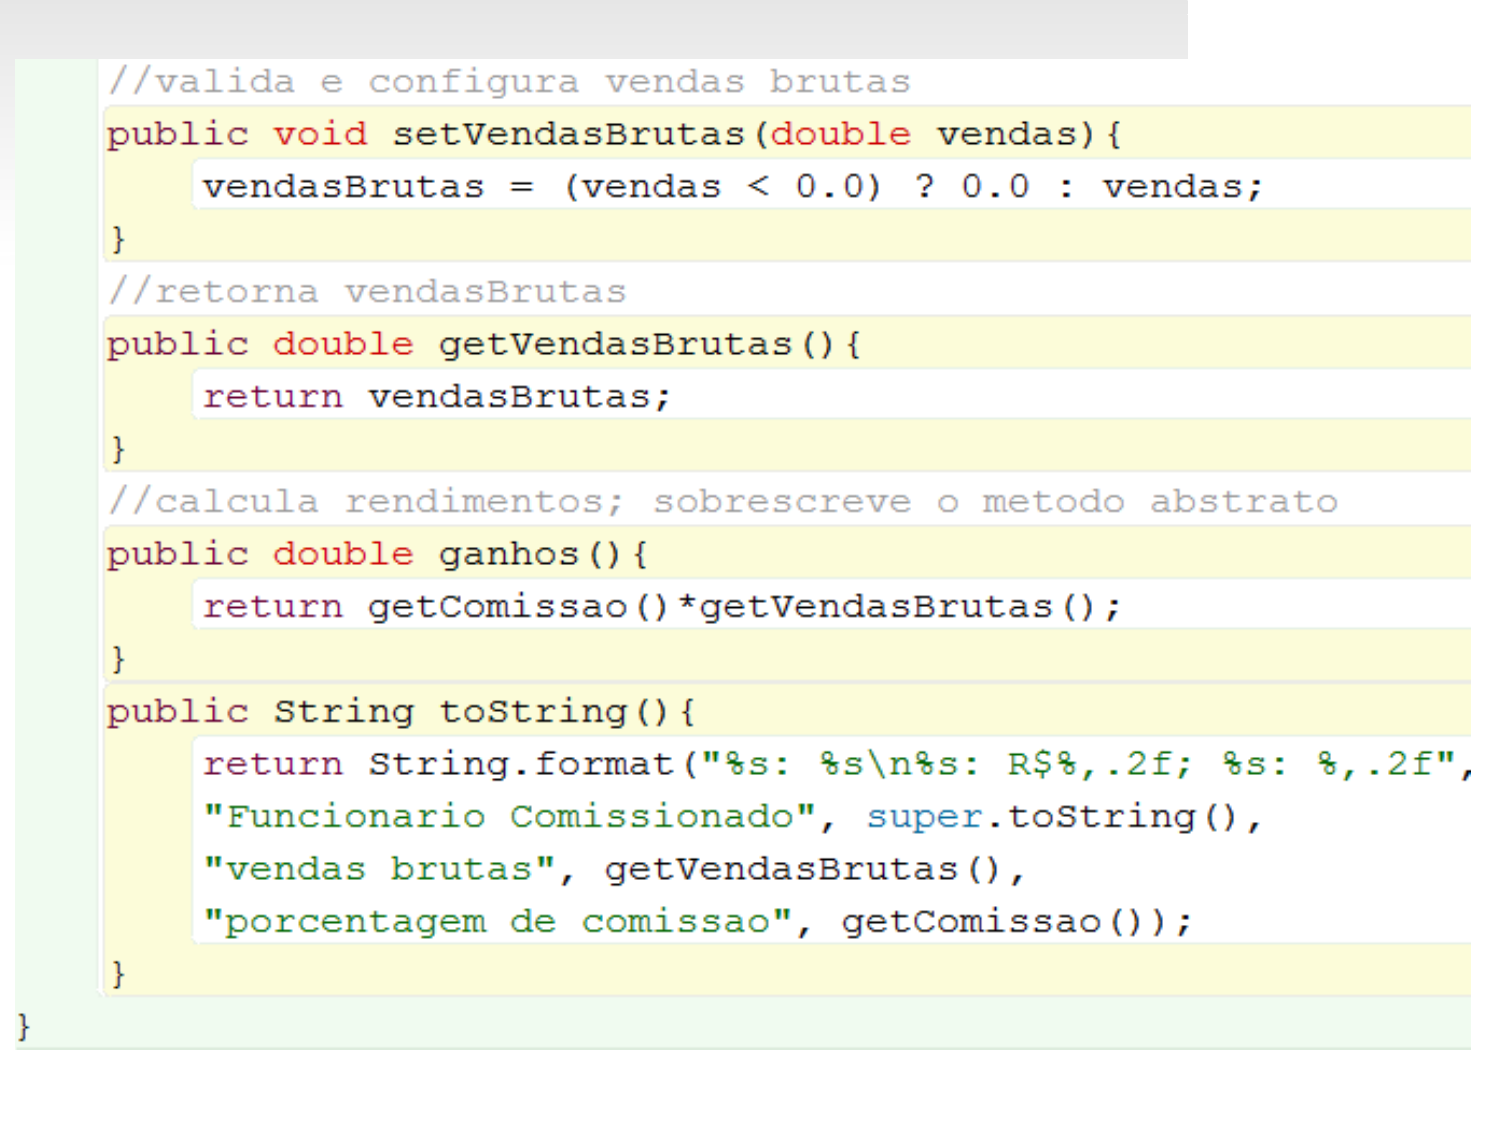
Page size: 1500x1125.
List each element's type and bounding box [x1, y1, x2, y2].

picture [15, 59, 1471, 1051]
